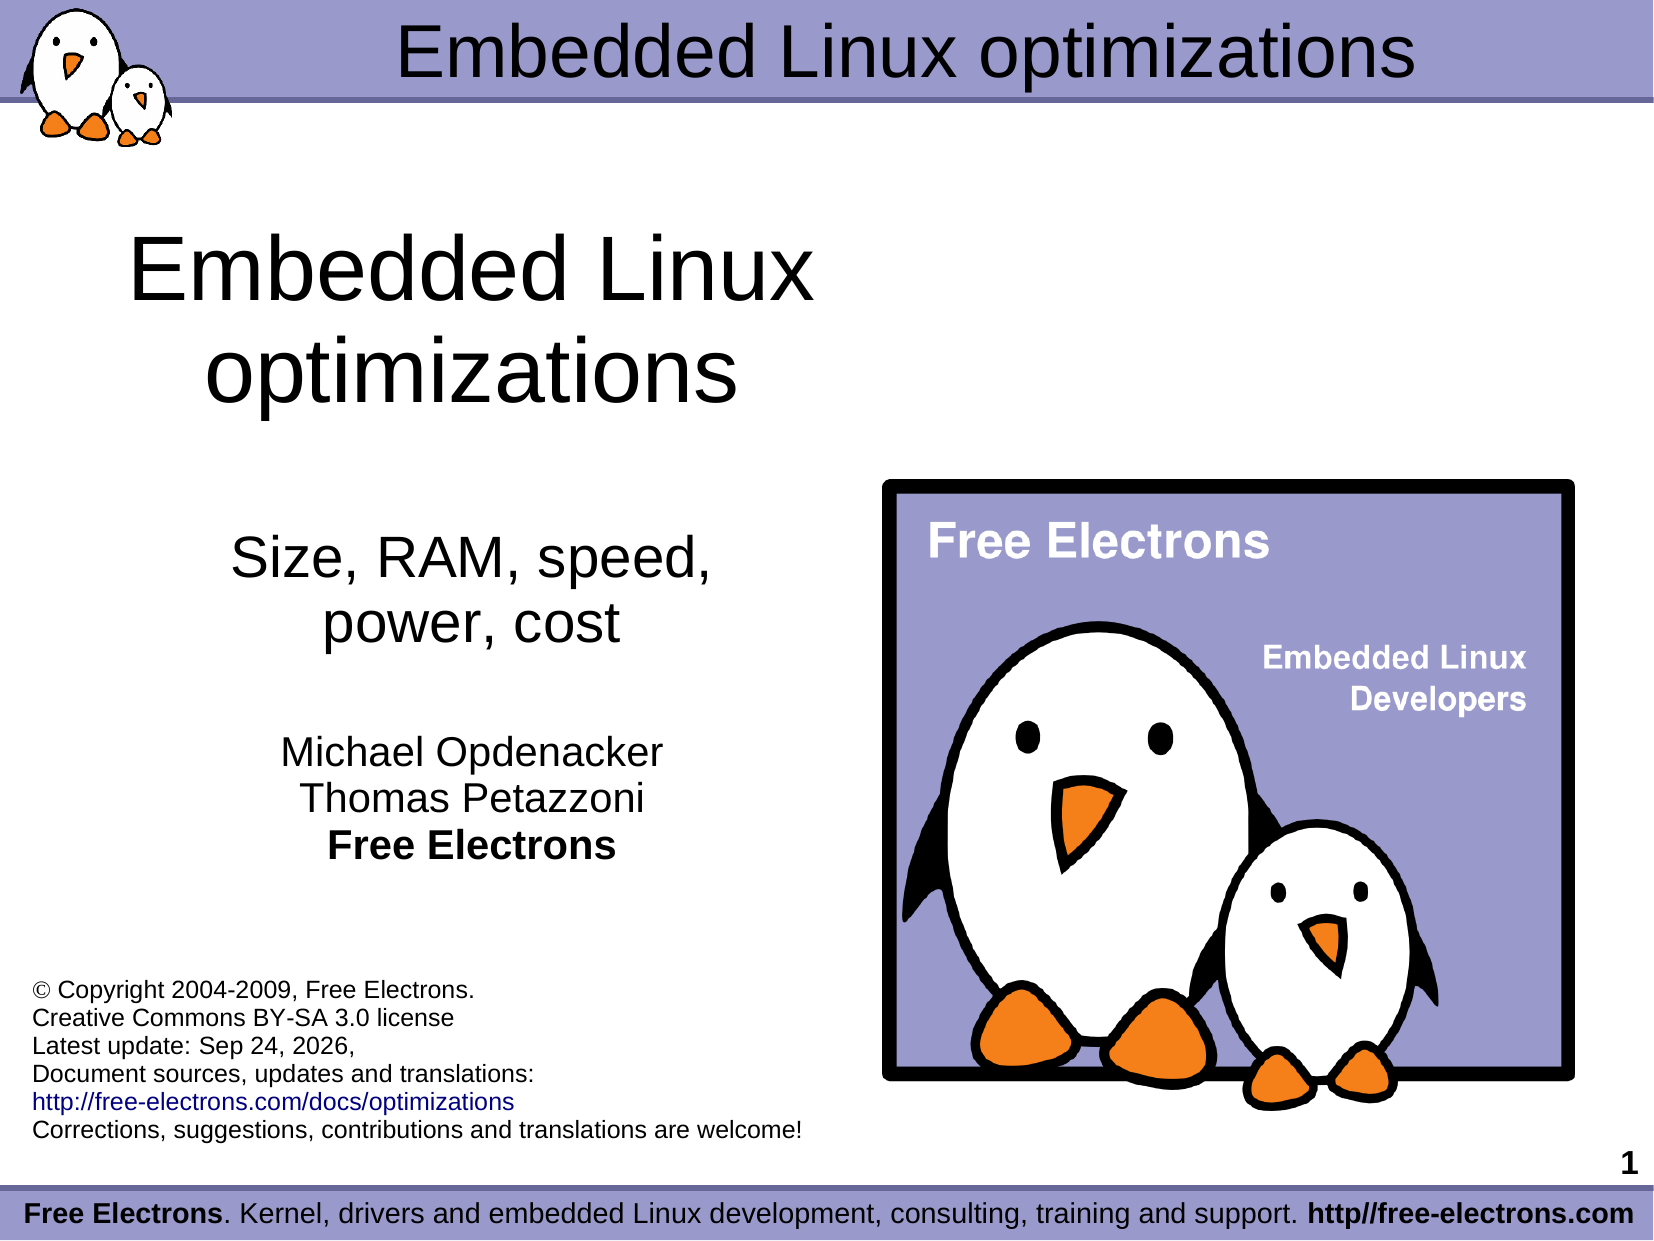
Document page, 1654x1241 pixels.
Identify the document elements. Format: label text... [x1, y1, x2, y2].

subtitle Embedded Linux optimizations Size, RAM, speed, power, cost Michael Opdenacker Thomas Petazzoni Free Electrons [87, 179, 840, 906]
picture [20, 8, 172, 147]
list © Copyright 2004-2009, Free Electrons. Creative Commons BY-SA 3.0 license Latest update: Sep 28, 2010, Document sources, updates and translations: http://free-electrons.com/docs/optimizations Corrections, suggestions, contributions and translations are welcome! [32, 975, 830, 1163]
picture [882, 479, 1575, 1111]
title Embedded Linux optimizations [161, 4, 1651, 98]
